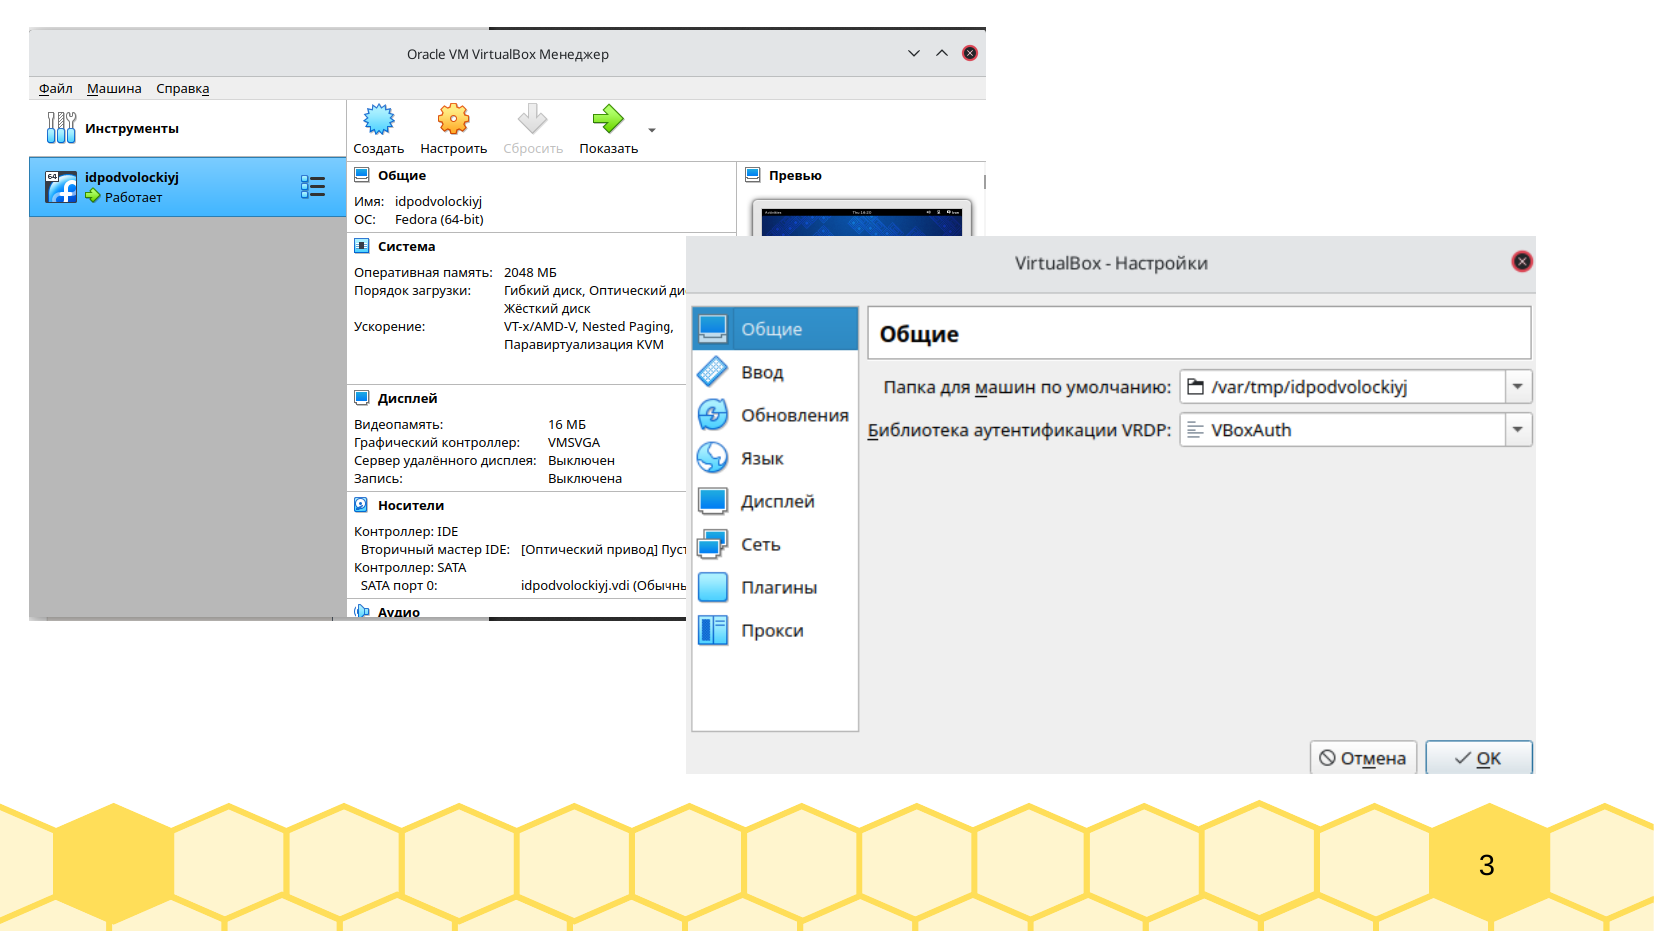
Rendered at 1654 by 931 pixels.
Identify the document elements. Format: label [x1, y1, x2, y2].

picture [29, 27, 1536, 774]
